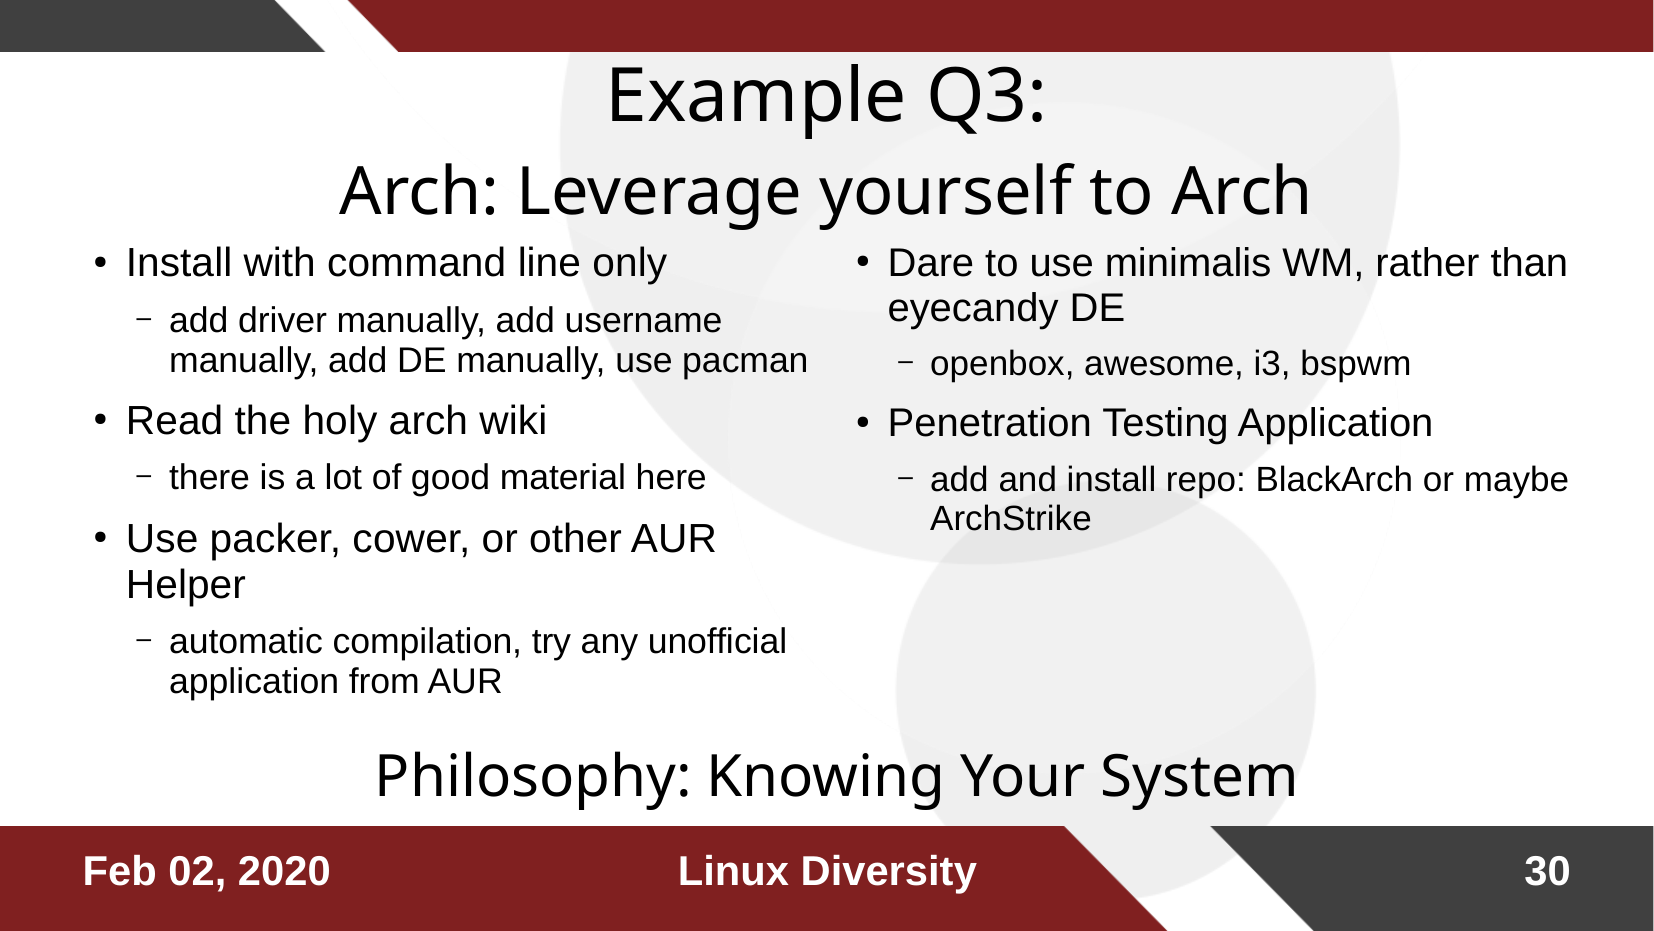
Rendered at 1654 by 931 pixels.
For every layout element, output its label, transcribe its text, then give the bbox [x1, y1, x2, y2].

list Dare to use minimalis WM, rather than eyecandy DE openbox, awesome, i3, bspwm Penetration Testing Application add and install repo: BlackArch or maybe ArchStrike [845, 239, 1572, 541]
text_box Philosophy: Knowing Your System [360, 726, 1317, 811]
list Install with command line only add driver manually, add username manually, add DE manually, use pacman Read the holy arch wiki there is a lot of good material here Use packer, cower, or other AUR Helper automatic compilation, try any unofficial application from AUR [82, 239, 809, 721]
picture [0, 826, 1654, 931]
picture [0, 0, 1654, 52]
title Example Q3: Arch: Leverage yourself to Arch [82, 54, 1571, 221]
